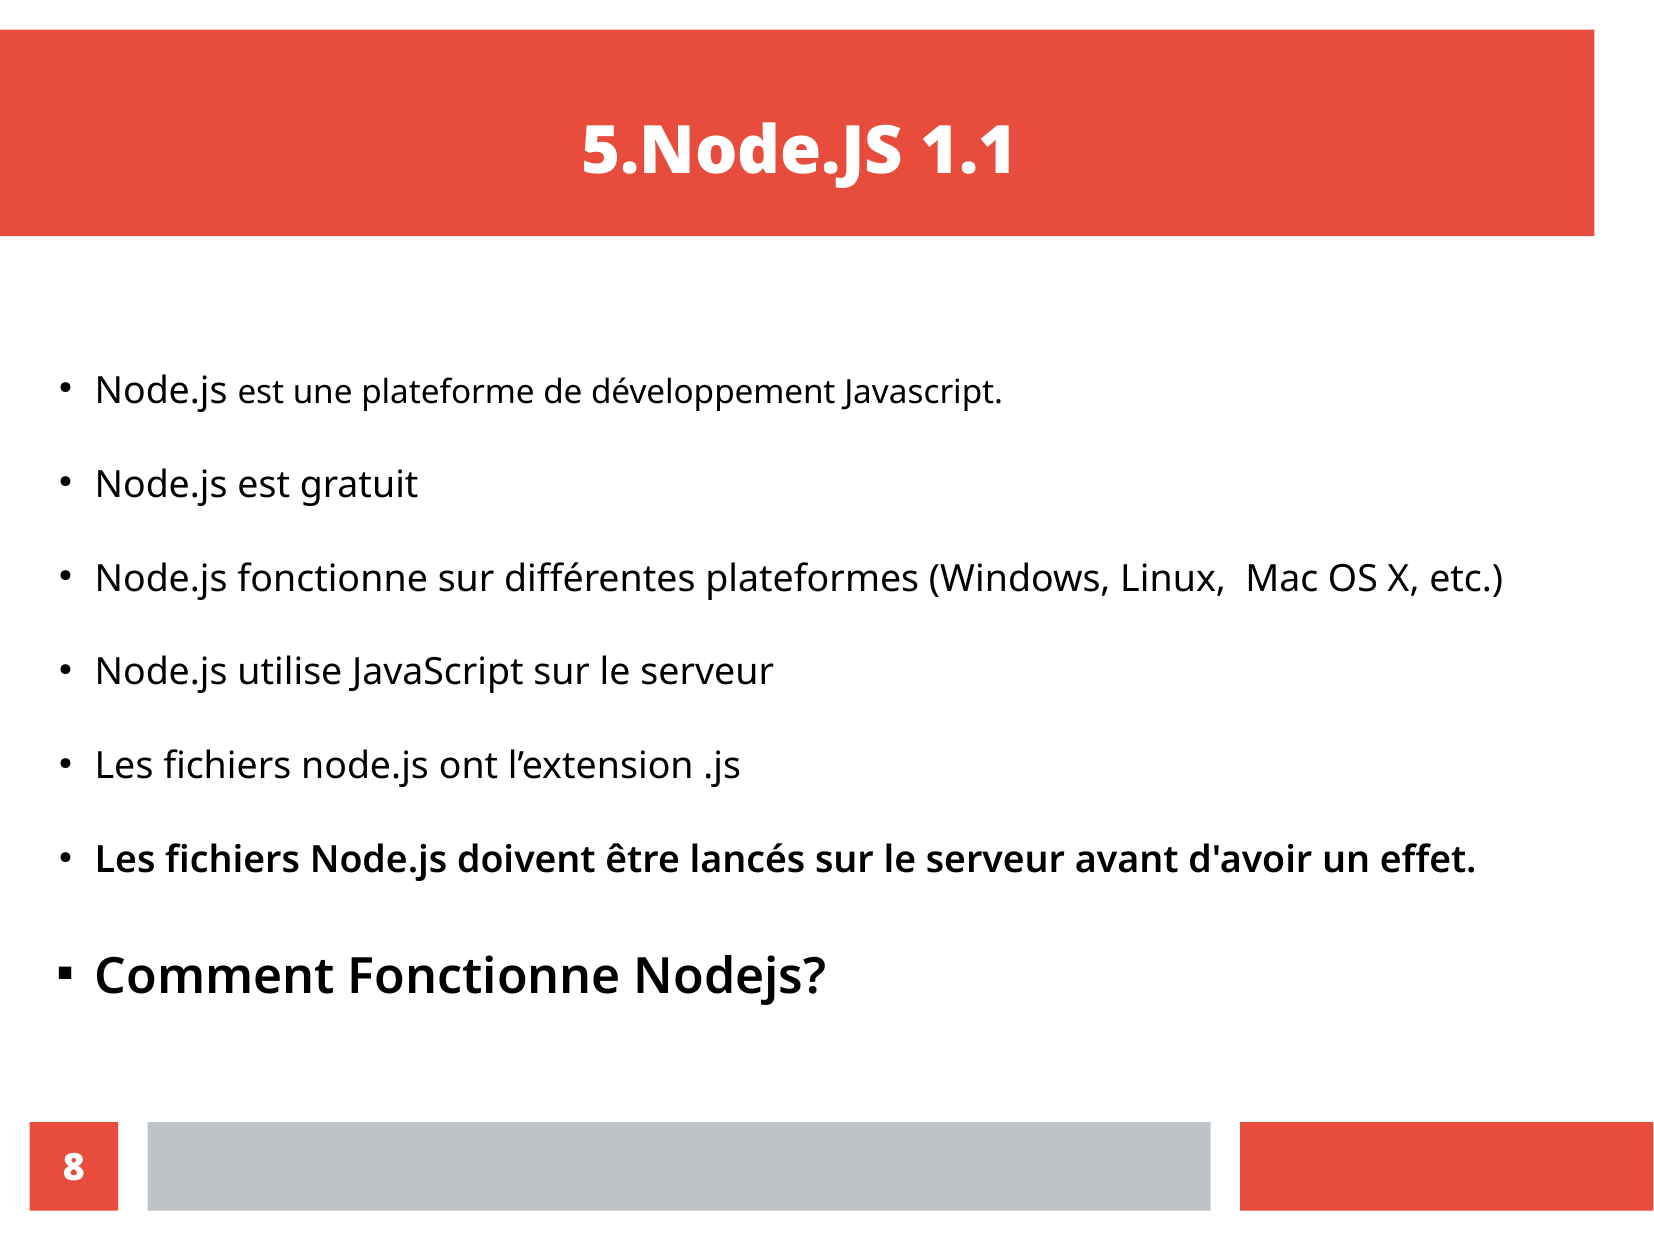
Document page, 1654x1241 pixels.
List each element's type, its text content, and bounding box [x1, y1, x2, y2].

title 5.Node.JS 1.1 [581, 45, 1090, 193]
list Node.js est une plateforme de développement Javascript. Node.js est gratuit Node.js fonctionne sur différentes plateformes (Windows, Linux, Mac OS X, etc.) Node.js utilise JavaScript sur le serveur Les fichiers node.js ont l’extension .js Les fichiers Node.js doivent être lancés sur le serveur avant d'avoir un effet. Comment Fonctionne Nodejs? [59, 324, 1565, 1093]
